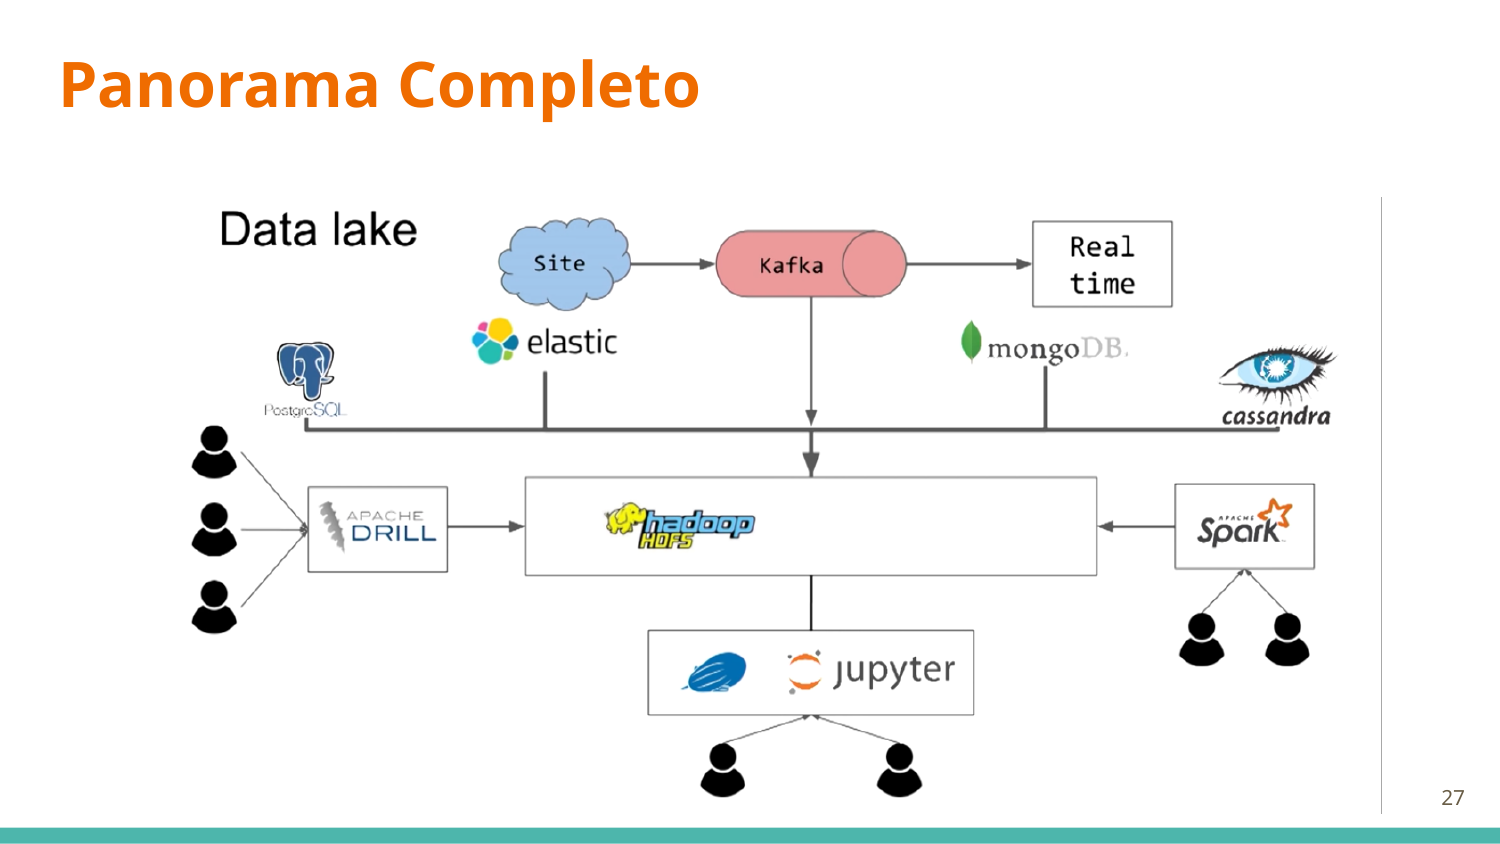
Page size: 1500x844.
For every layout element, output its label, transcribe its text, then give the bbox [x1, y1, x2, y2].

picture [165, 129, 1382, 814]
title Panorama Completo [43, 25, 1441, 142]
slide_number <number> [1389, 764, 1480, 830]
